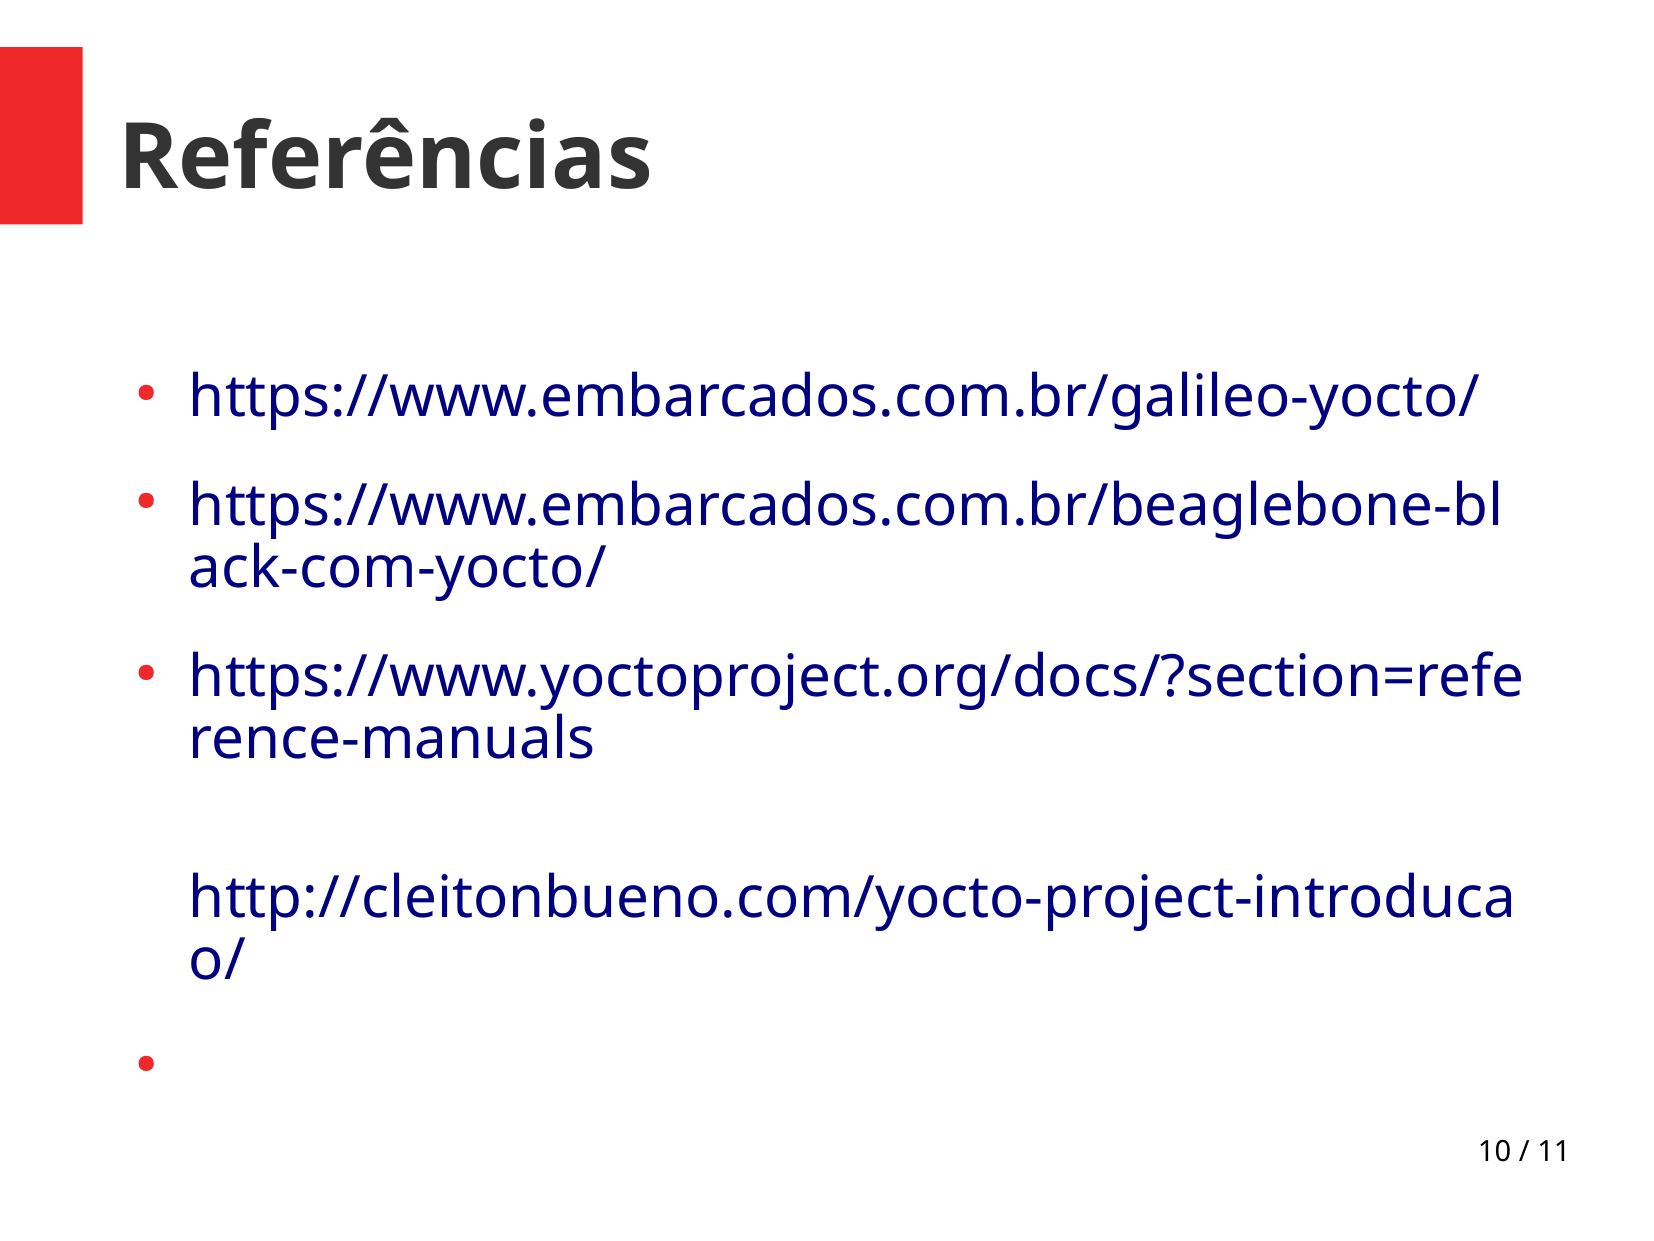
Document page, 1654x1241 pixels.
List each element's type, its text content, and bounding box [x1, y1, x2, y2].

title Referências [118, 49, 1571, 257]
list https://www.embarcados.com.br/galileo-yocto/ https://www.embarcados.com.br/beaglebone-black-com-yocto/ https://www.yoctoproject.org/docs/?section=reference-manuals http://cleitonbueno.com/yocto-project-introducao/ [118, 354, 1536, 1074]
